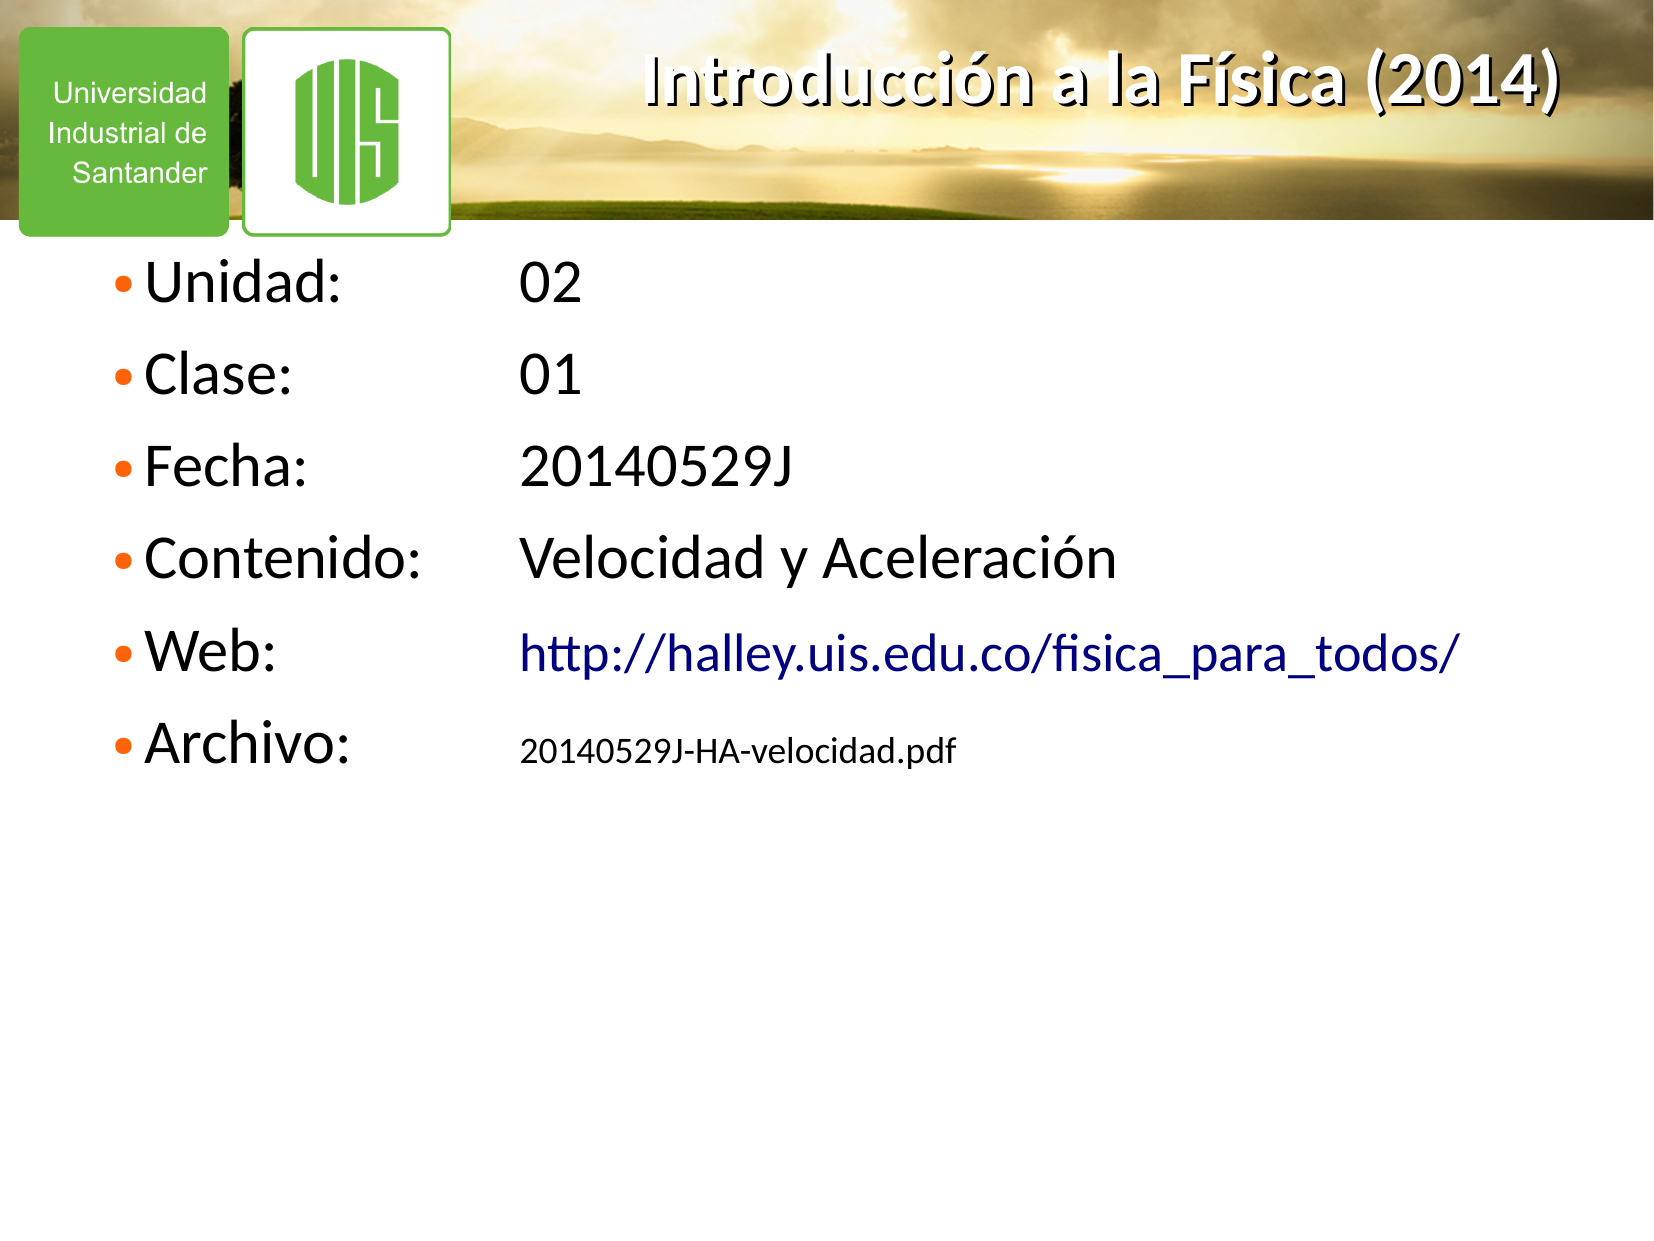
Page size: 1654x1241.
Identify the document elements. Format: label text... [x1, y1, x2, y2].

list Unidad: 02 Clase: 01 Fecha: 20140529J Contenido: Velocidad y Aceleración Web: http://halley.uis.edu.co/fisica_para_todos/ Archivo: 20140529J-HA-velocidad.pdf [82, 255, 1571, 1126]
title Introducción a la Física (2014) [75, 19, 1564, 151]
picture [0, 0, 1654, 237]
